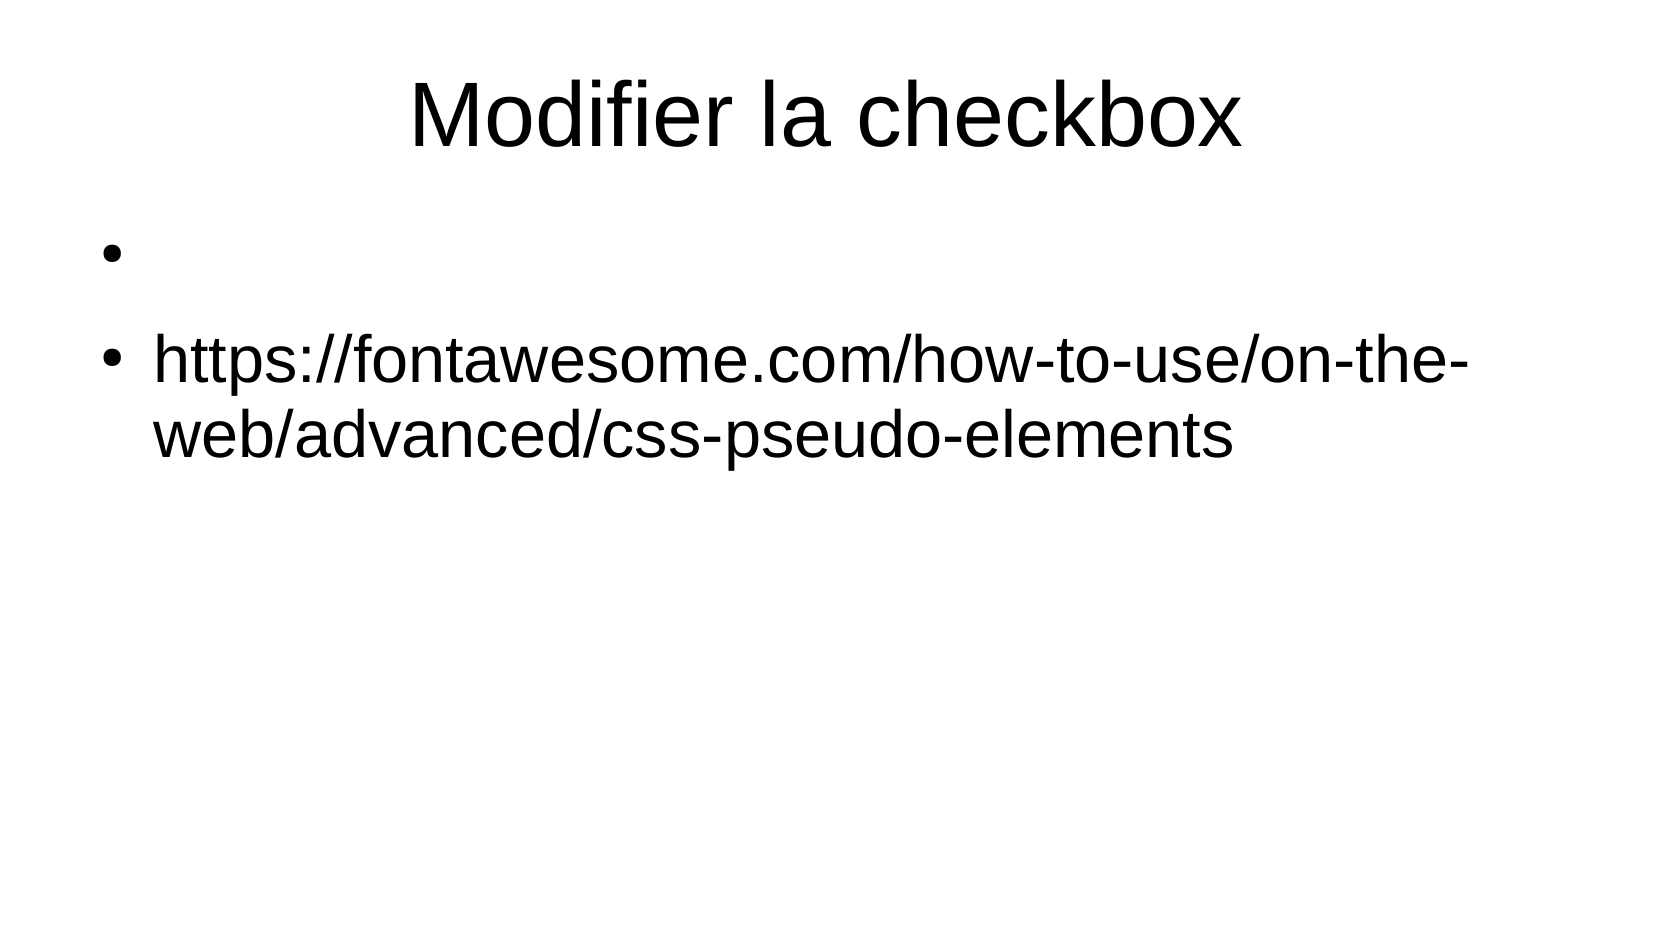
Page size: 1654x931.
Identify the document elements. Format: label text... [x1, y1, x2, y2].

list https://fontawesome.com/how-to-use/on-the-web/advanced/css-pseudo-elements [82, 217, 1571, 758]
title Modifier la checkbox [82, 37, 1571, 193]
